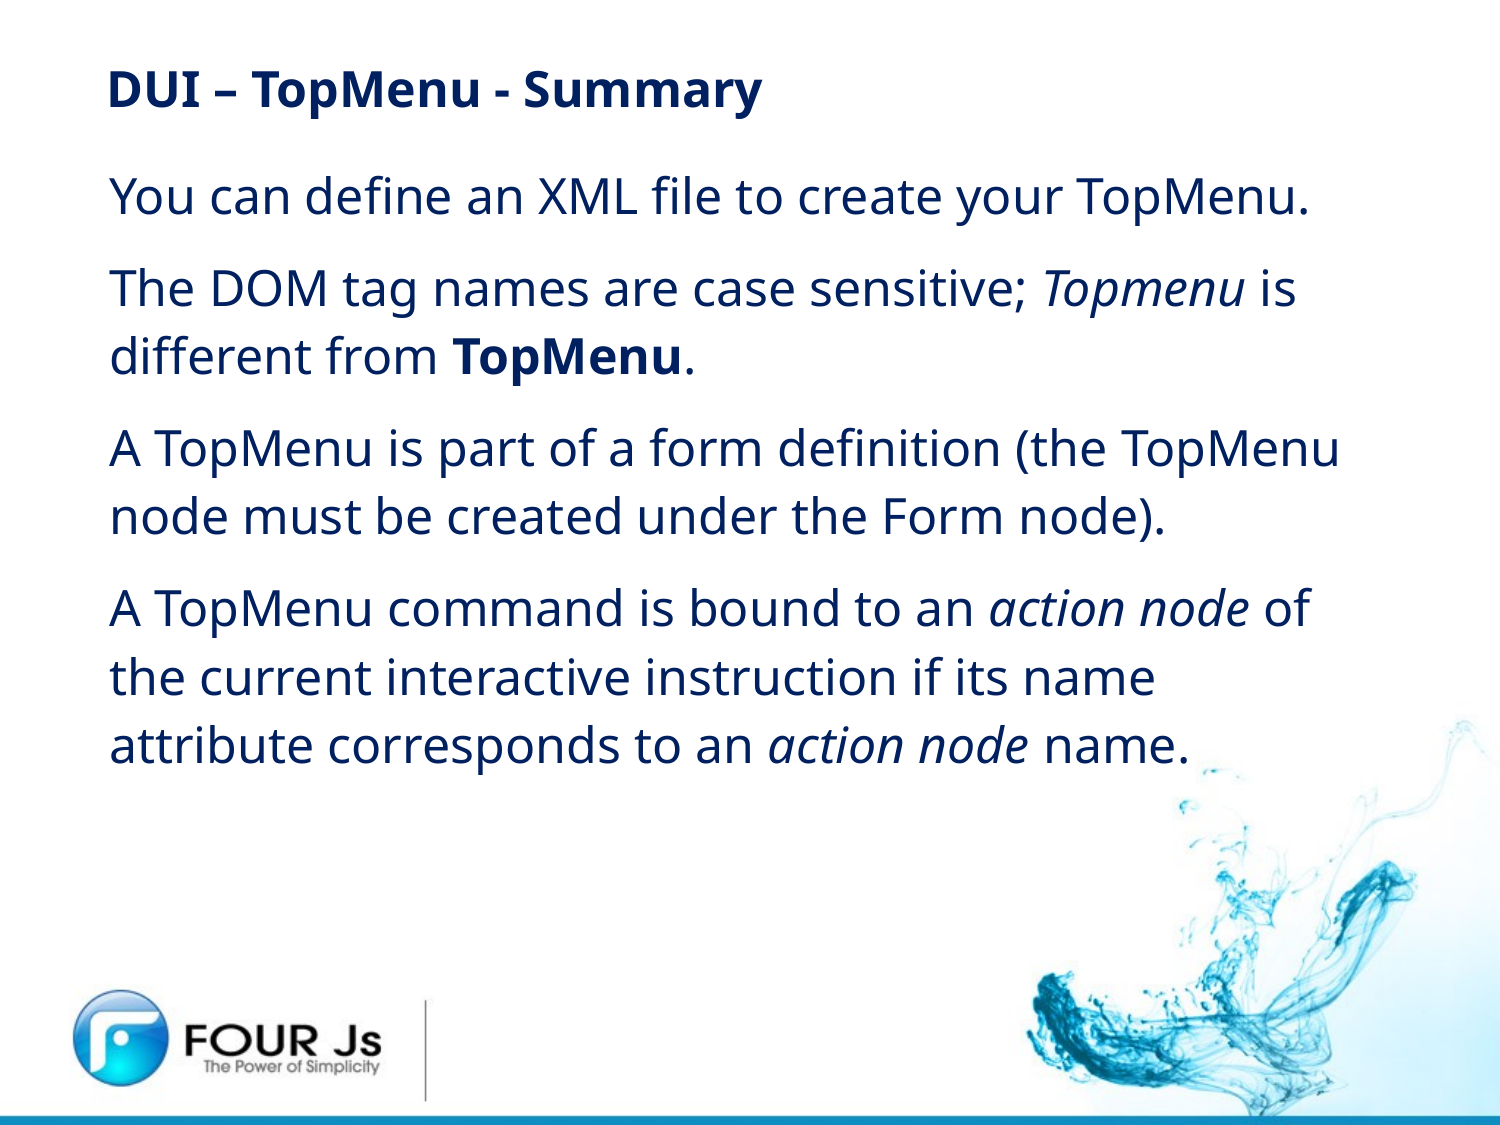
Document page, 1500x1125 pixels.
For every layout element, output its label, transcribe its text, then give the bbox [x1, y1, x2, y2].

picture [0, 0, 1500, 1122]
text_box You can define an XML file to create your TopMenu. The DOM tag names are case sensitive; Topmenu is different from TopMenu. A TopMenu is part of a form definition (the TopMenu node must be created under the Form node). A TopMenu command is bound to an action node of the current interactive instruction if its name attribute corresponds to an action node name. [94, 153, 1371, 969]
title DUI – TopMenu - Summary [106, 35, 1388, 142]
